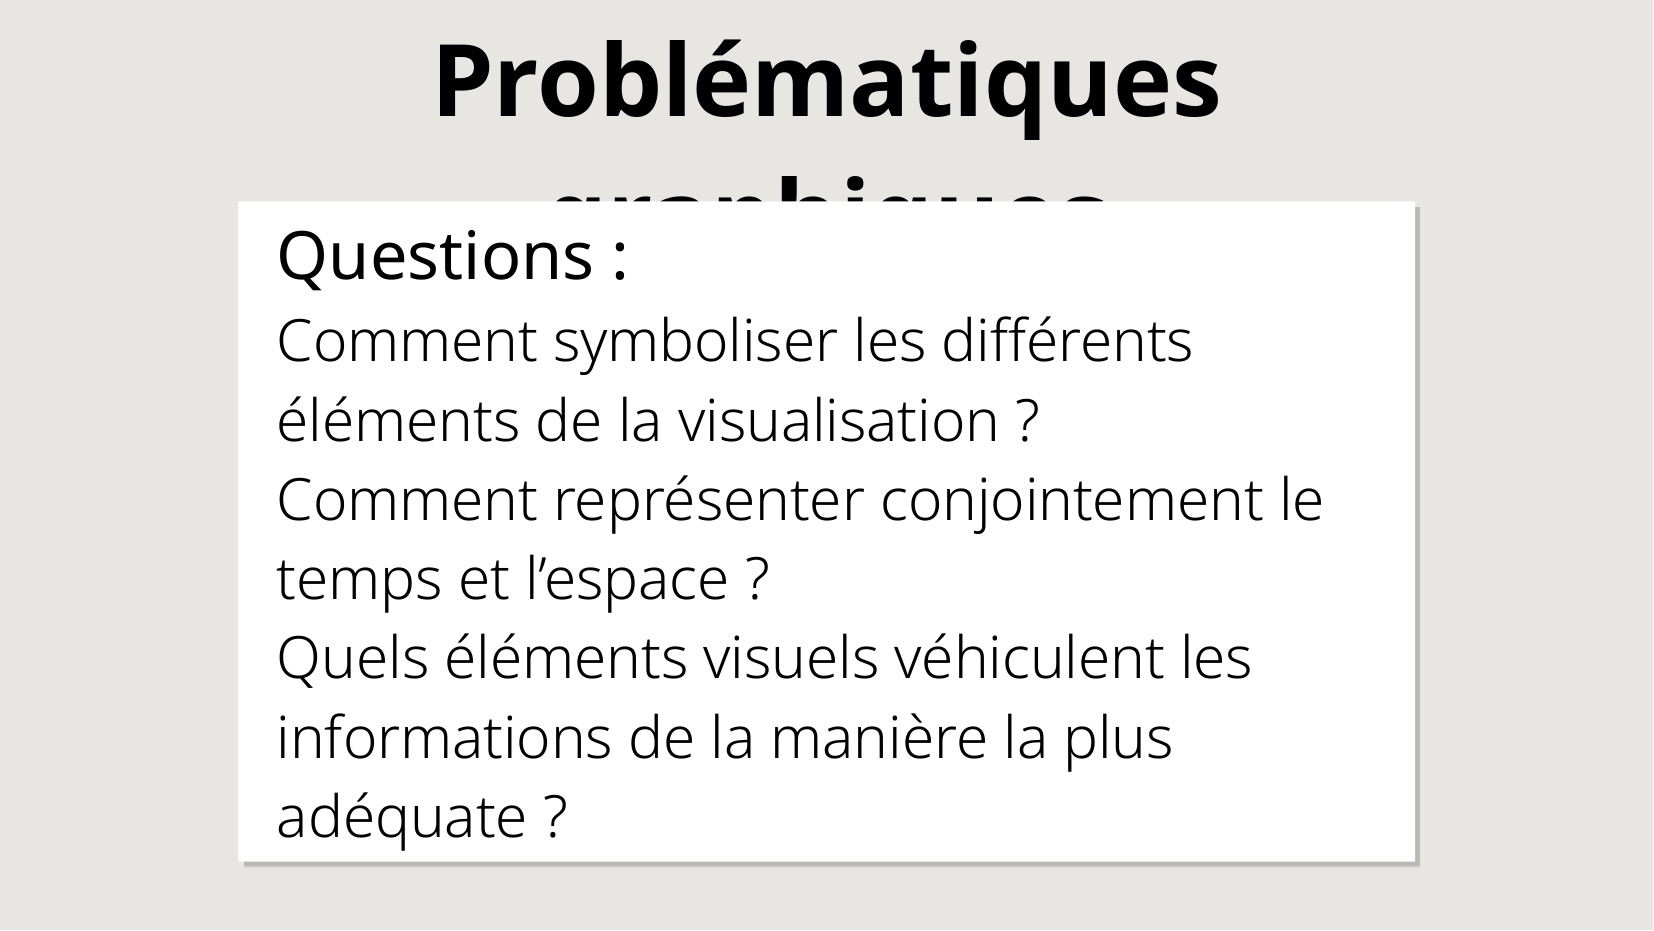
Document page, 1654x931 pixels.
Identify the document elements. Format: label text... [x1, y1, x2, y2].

title Problématiques graphiques [190, 26, 1463, 266]
text_box Questions : Comment symboliser les différents éléments de la visualisation ? Comment représenter conjointement le temps et l’espace ? Quels éléments visuels véhiculent les informations de la manière la plus adéquate ? [238, 253, 1416, 810]
